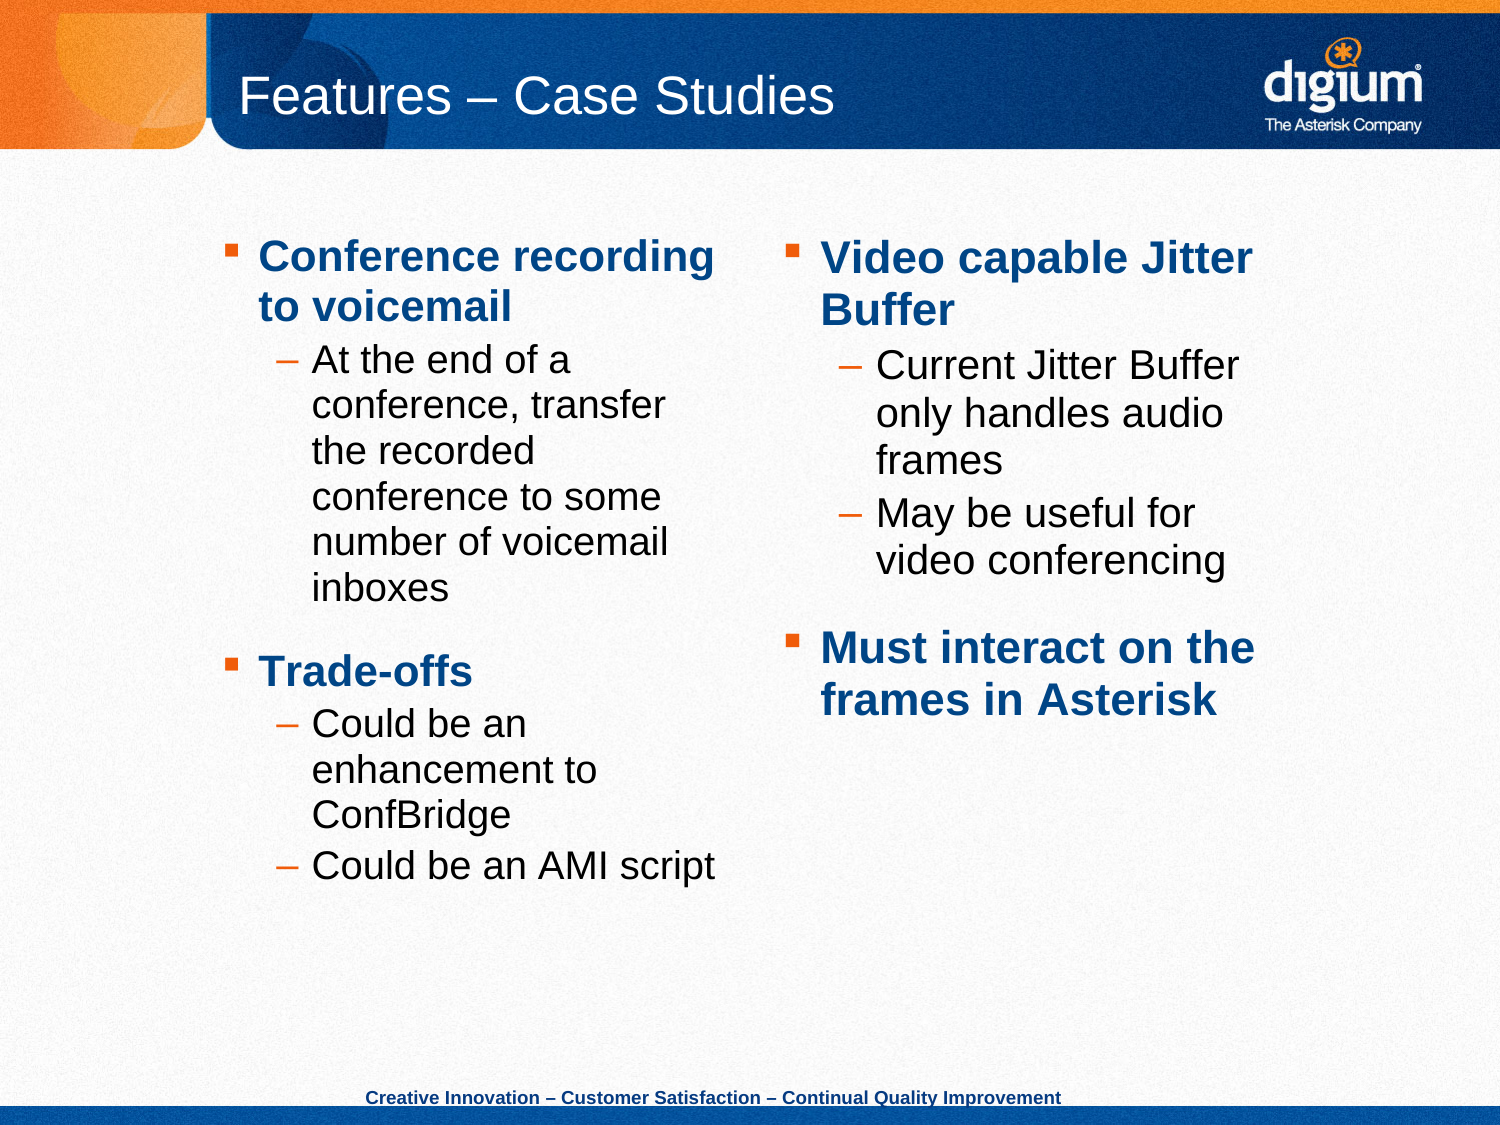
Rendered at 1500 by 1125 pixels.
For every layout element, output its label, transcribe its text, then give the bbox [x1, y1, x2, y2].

title Features – Case Studies [238, 27, 1243, 127]
picture [0, 0, 1500, 1125]
list Conference recording to voicemail At the end of a conference, transfer the recorded conference to some number of voicemail inboxes Trade-offs Could be an enhancement to ConfBridge Could be an AMI script [206, 224, 741, 967]
list Video capable Jitter Buffer Current Jitter Buffer only handles audio frames May be useful for video conferencing Must interact on the frames in Asterisk [767, 224, 1301, 967]
